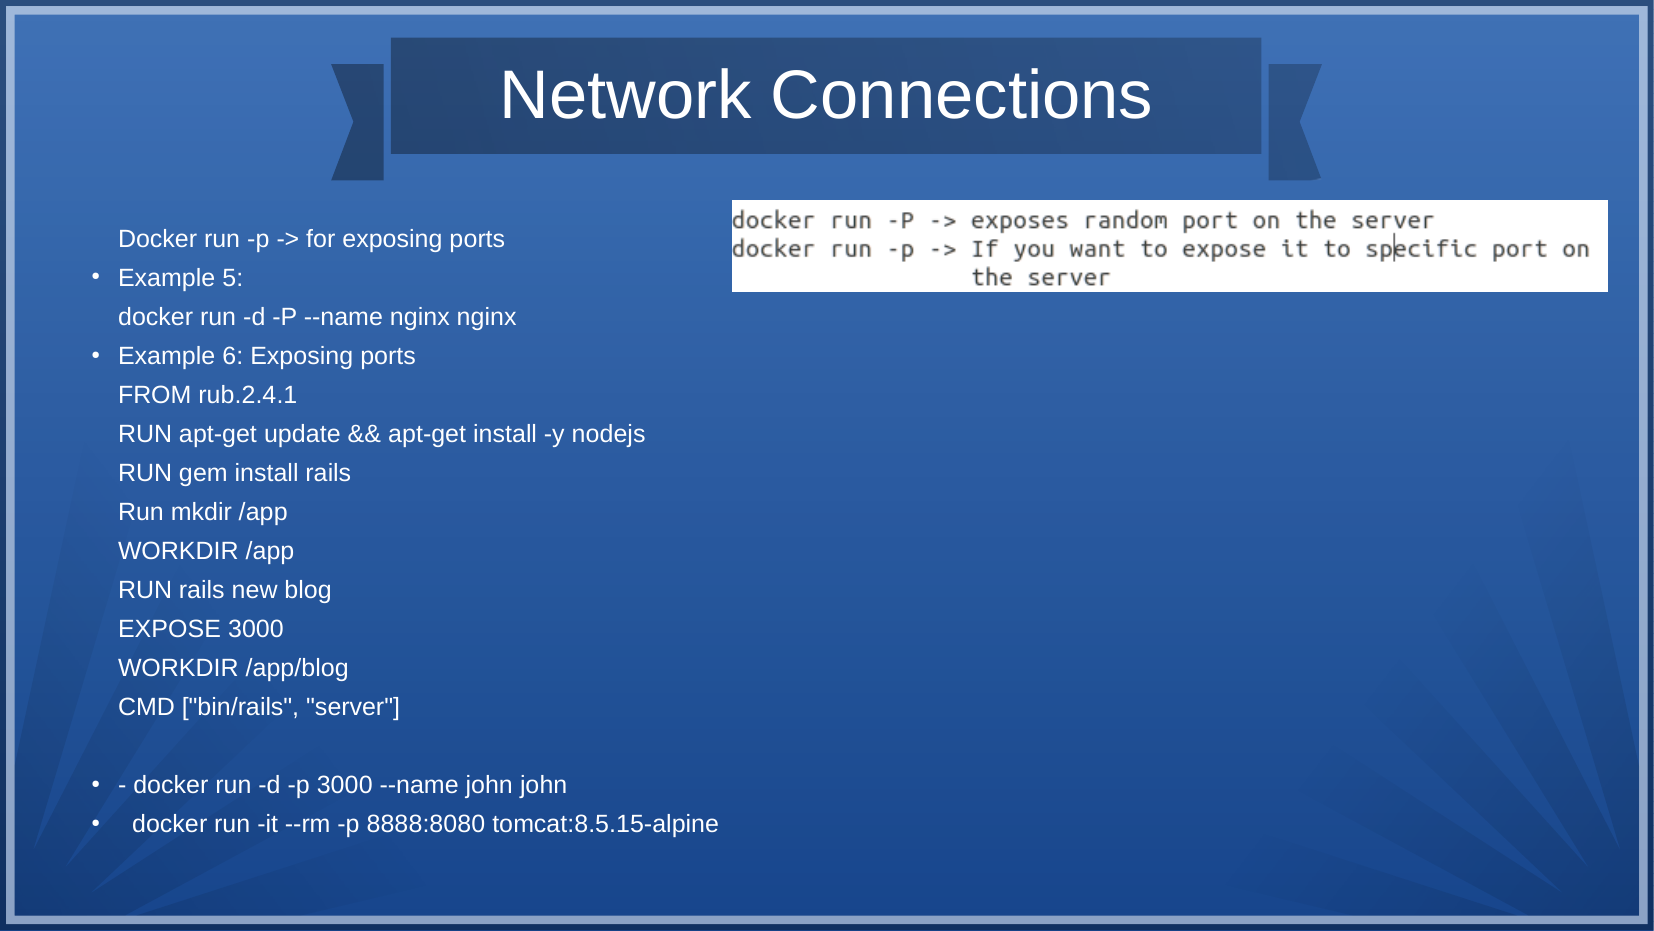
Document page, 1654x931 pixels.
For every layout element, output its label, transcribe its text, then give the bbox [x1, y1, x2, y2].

title Network Connections [389, 35, 1264, 154]
picture [732, 200, 1608, 292]
list Docker run -p -> for exposing ports Example 5: docker run -d -P --name nginx nginx Example 6: Exposing ports FROM rub.2.4.1 RUN apt-get update && apt-get install -y nodejs RUN gem install rails Run mkdir /app WORKDIR /app RUN rails new blog EXPOSE 3000 WORKDIR /app/blog CMD ["bin/rails", "server"] - docker run -d -p 3000 --name john john docker run -it --rm -p 8888:8080 tomcat:8.5.15-alpine [82, 224, 1571, 848]
